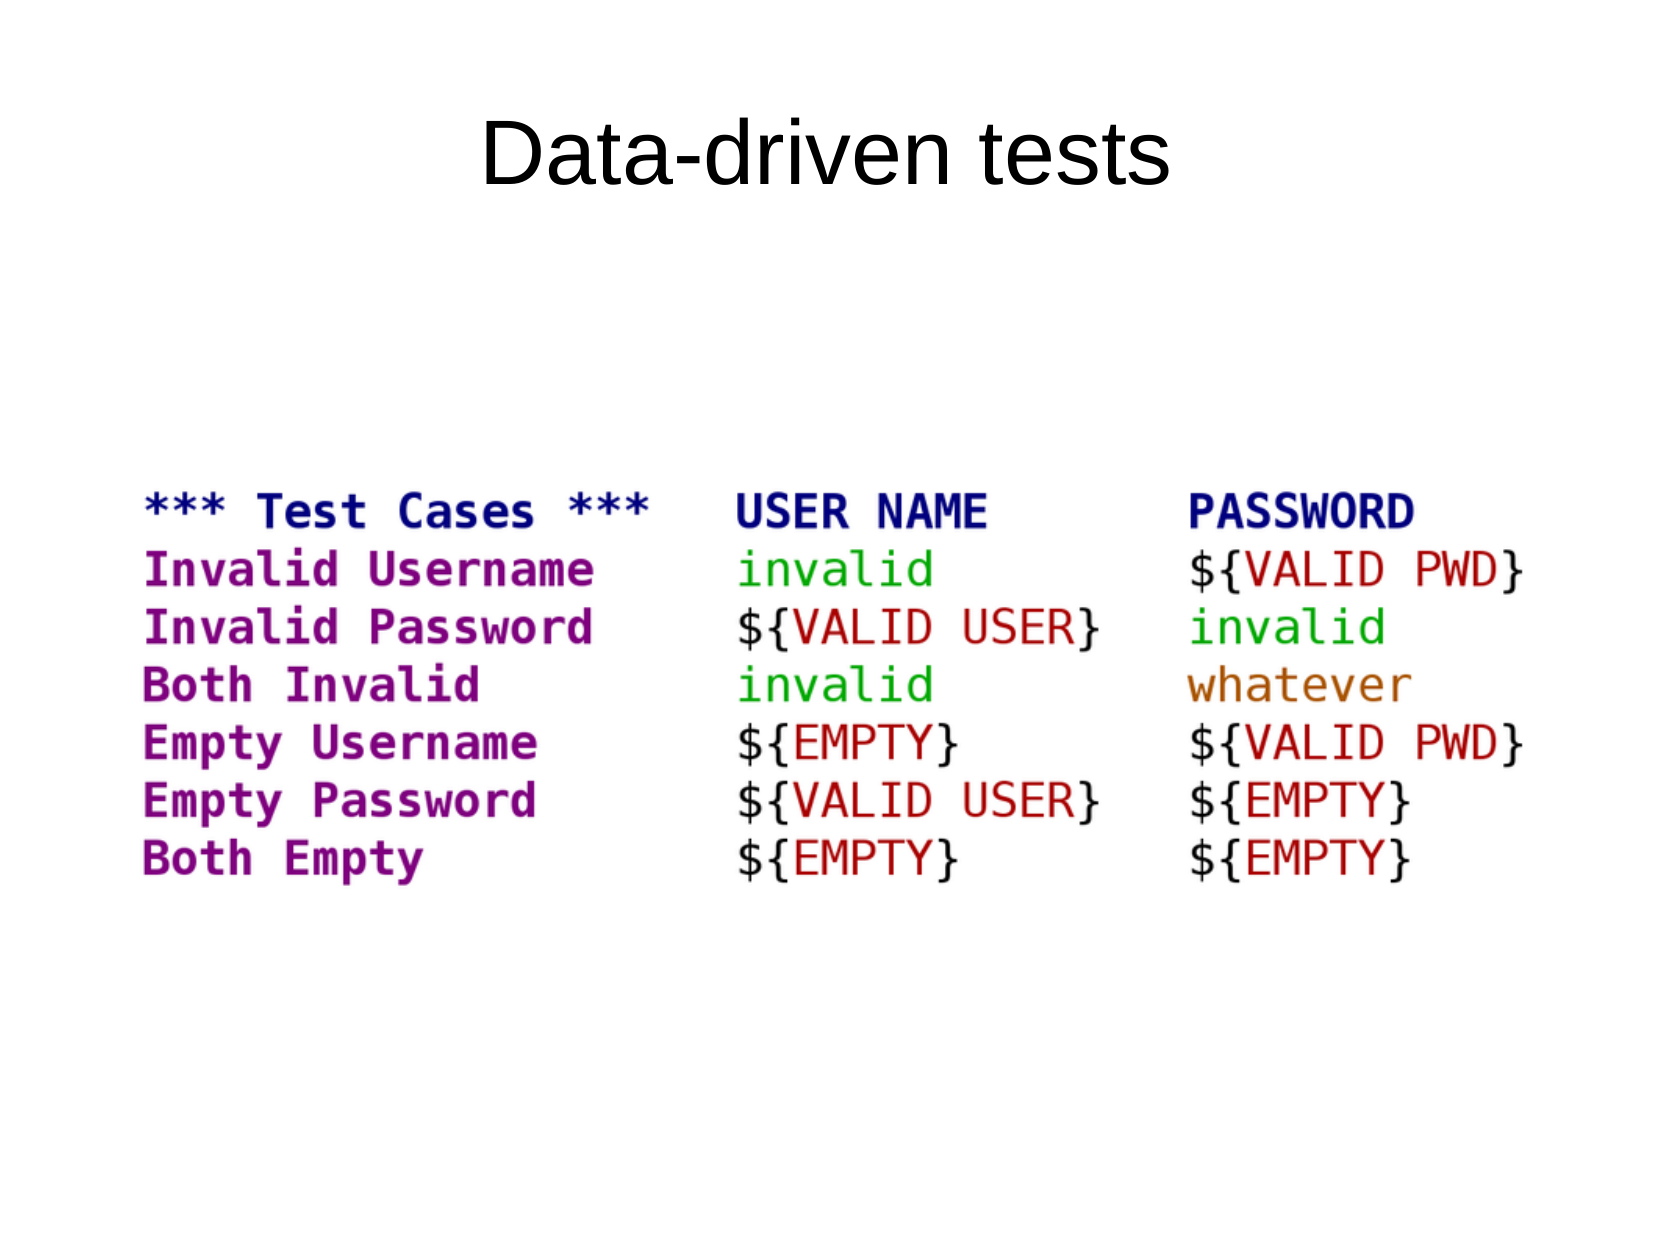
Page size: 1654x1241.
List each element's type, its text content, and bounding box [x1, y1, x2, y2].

picture [131, 473, 1538, 901]
title Data-driven tests [82, 49, 1571, 257]
